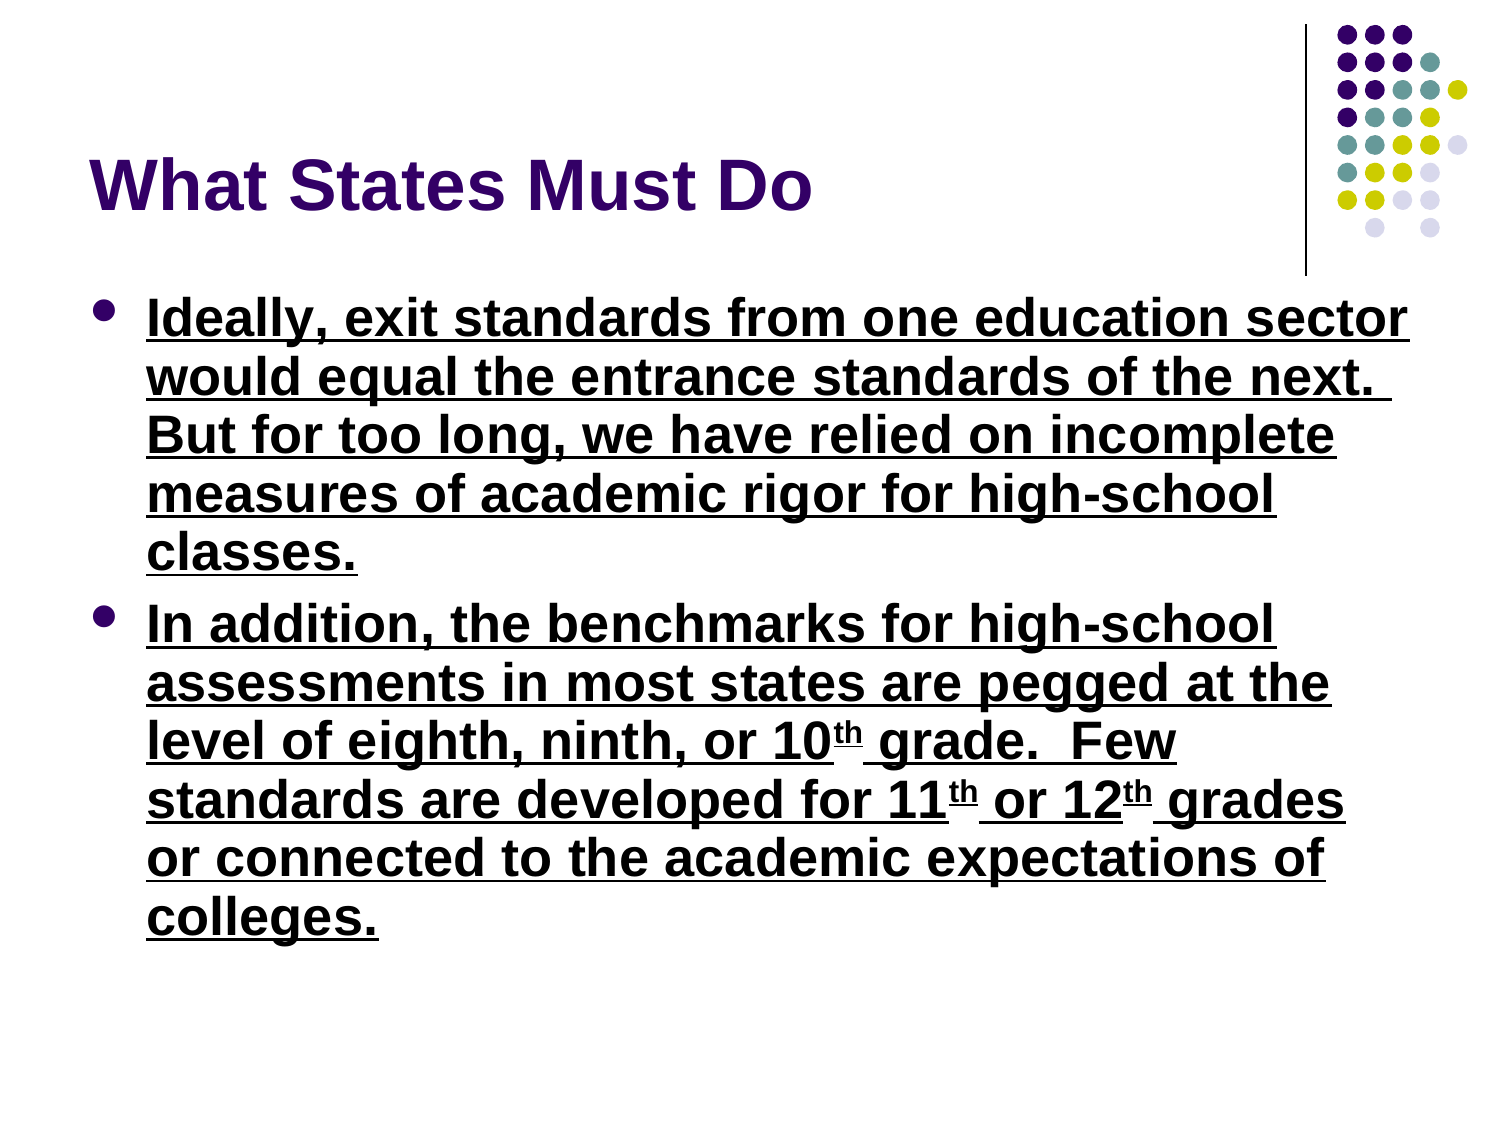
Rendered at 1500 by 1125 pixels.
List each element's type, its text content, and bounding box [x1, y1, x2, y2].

list Ideally, exit standards from one education sector would equal the entrance standards of the next. But for too long, we have relied on incomplete measures of academic rigor for high-school classes. In addition, the benchmarks for high-school assessments in most states are pegged at the level of eighth, ninth, or 10th grade. Few standards are developed for 11th or 12th grades or connected to the academic expectations of colleges. [75, 282, 1426, 1006]
title What States Must Do [74, 20, 1313, 233]
